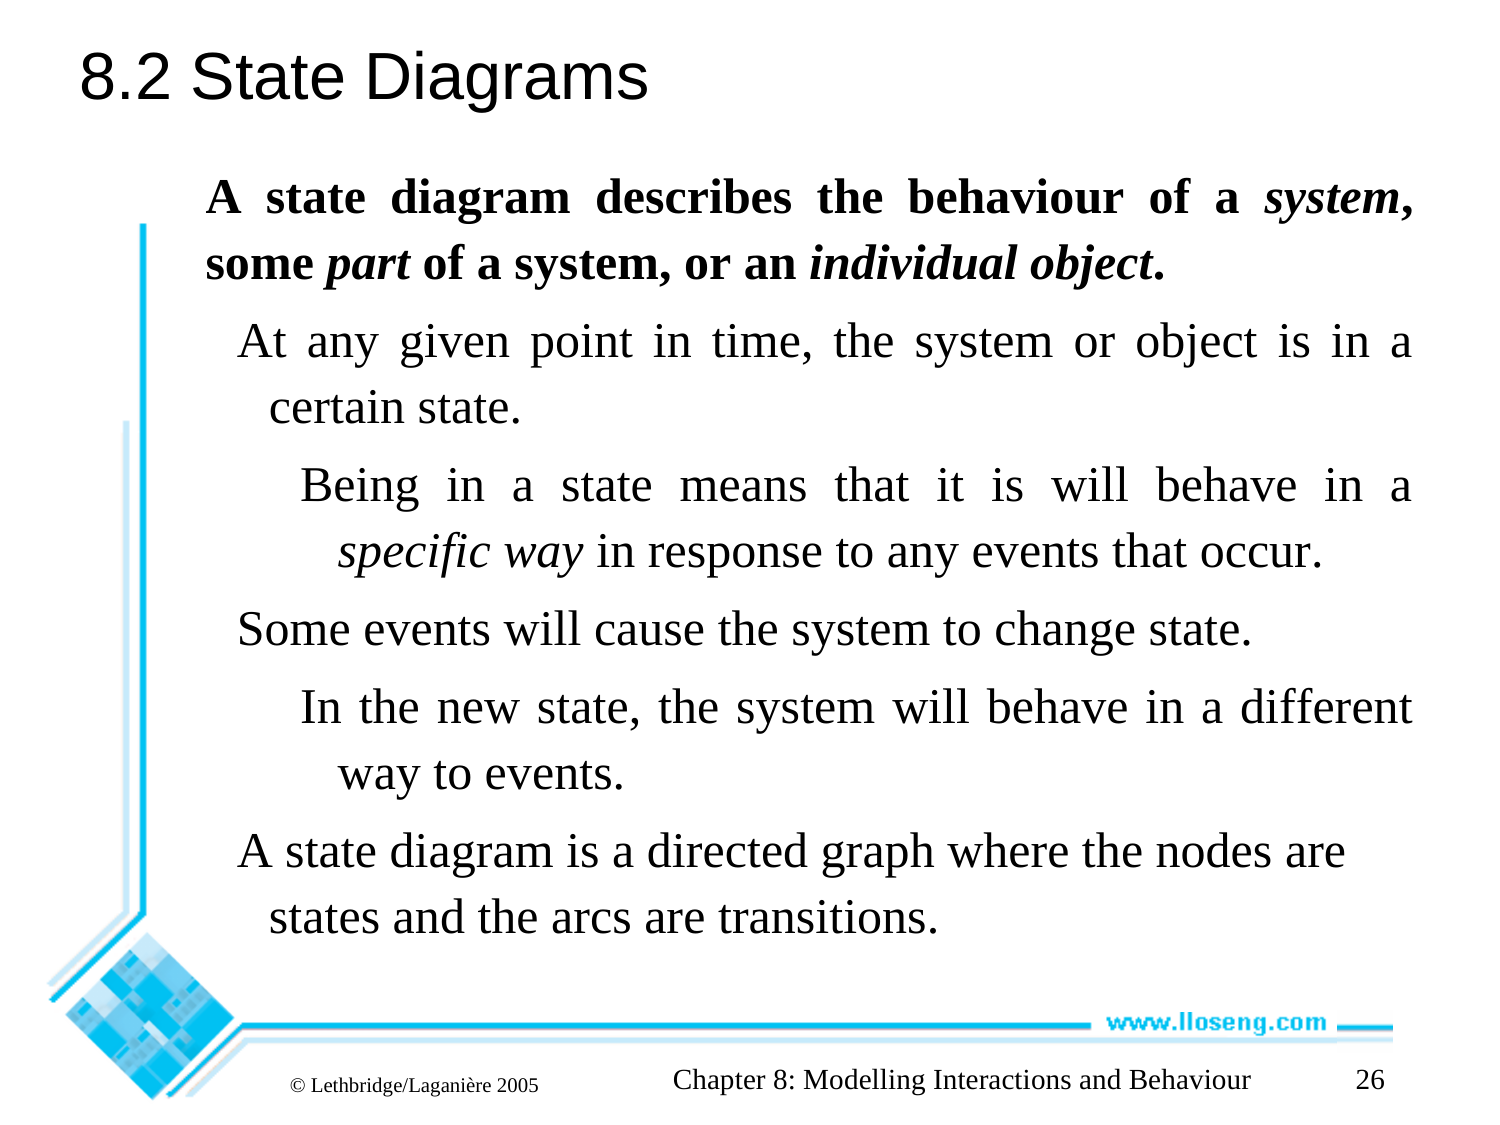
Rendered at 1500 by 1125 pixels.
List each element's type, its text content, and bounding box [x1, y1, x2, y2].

text_box Chapter 8: Modelling Interactions and Behaviour [624, 1050, 1300, 1125]
picture [35, 212, 1393, 1102]
title 8.2 State Diagrams [65, 0, 1416, 150]
list A state diagram describes the behaviour of a system, some part of a system, or an individual object. At any given point in time, the system or object is in a certain state. Being in a state means that it is will behave in a specific way in response to any events that occur. Some events will cause the system to change state. In the new state, the system will behave in a different way to events. A state diagram is a directed graph where the nodes are states and the arcs are transitions. [190, 150, 1429, 1020]
text_box <number> [1325, 1050, 1401, 1125]
text_box © Lethbridge/Laganière 2005 [275, 1062, 601, 1125]
